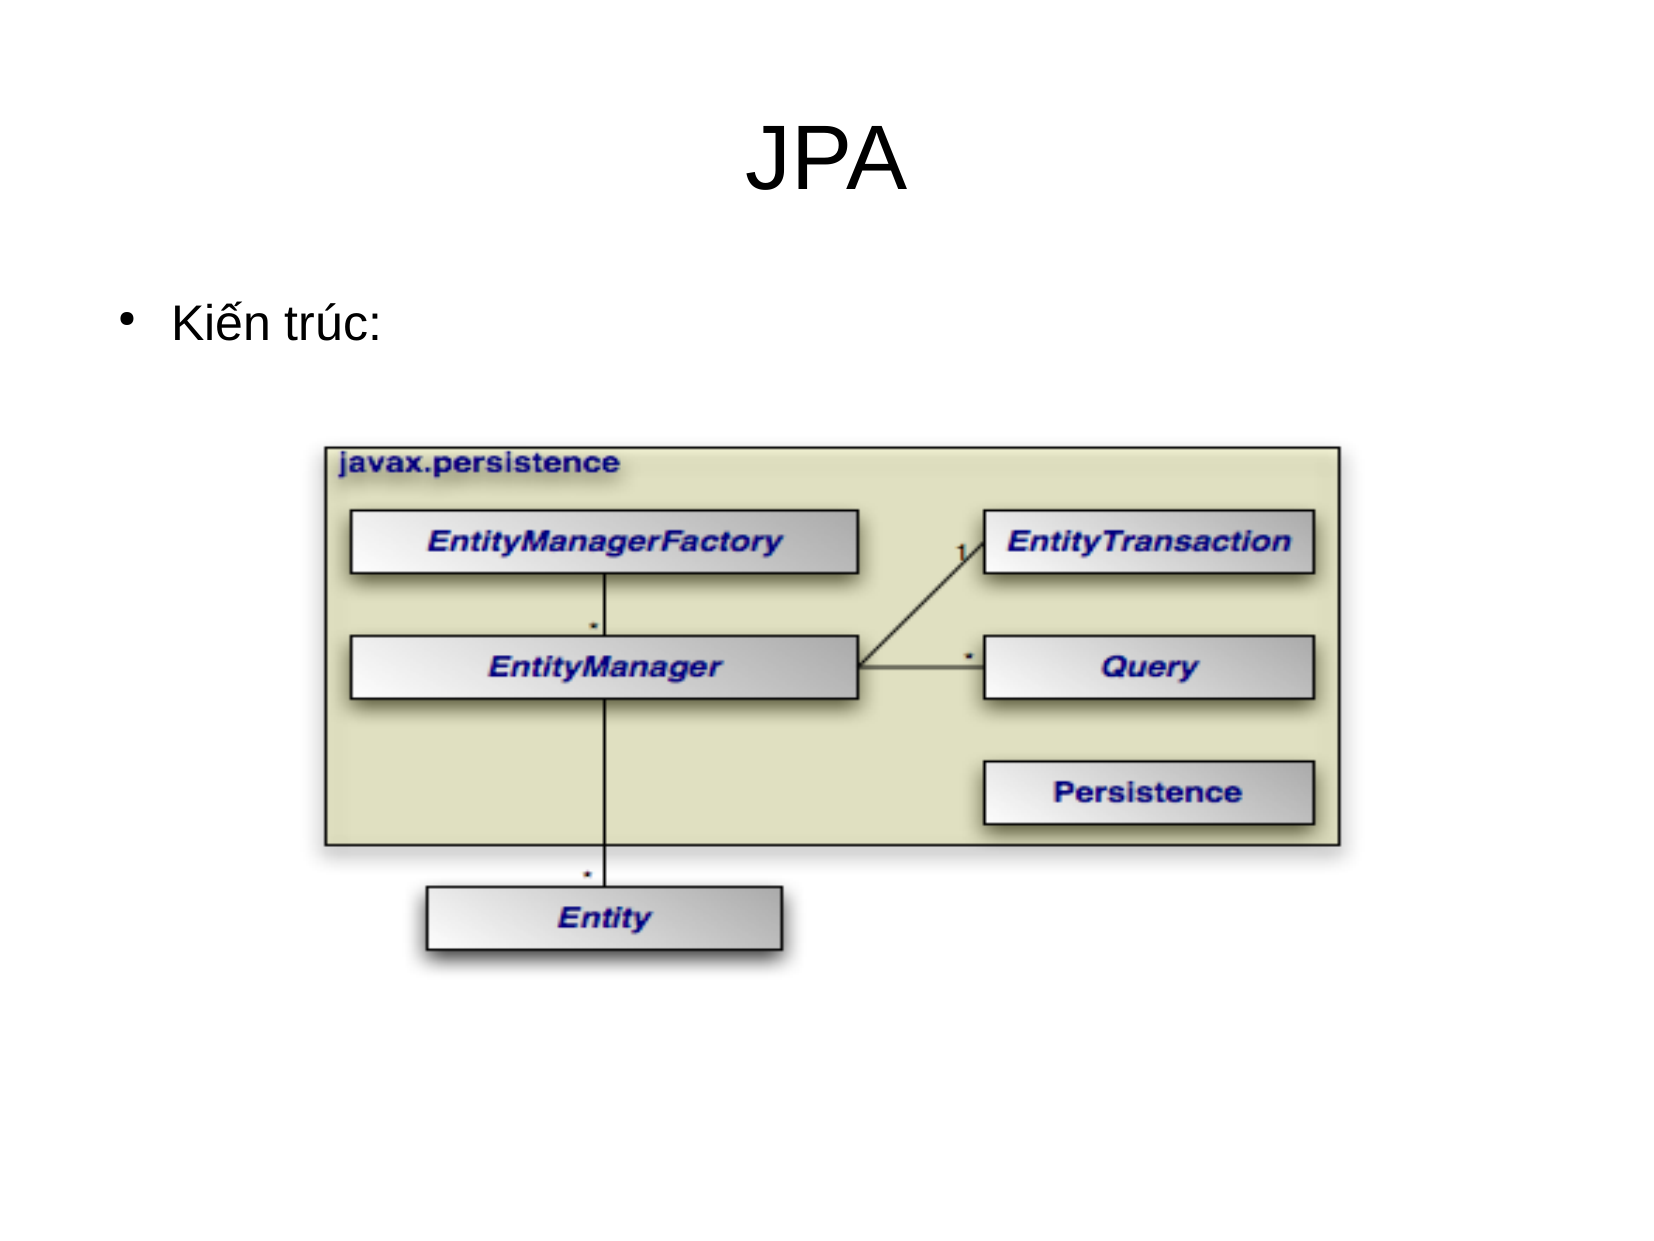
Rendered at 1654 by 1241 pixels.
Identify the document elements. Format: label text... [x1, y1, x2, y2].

list Kiến trúc: [82, 290, 1571, 1109]
title JPA [82, 49, 1571, 257]
picture [269, 410, 1395, 1006]
